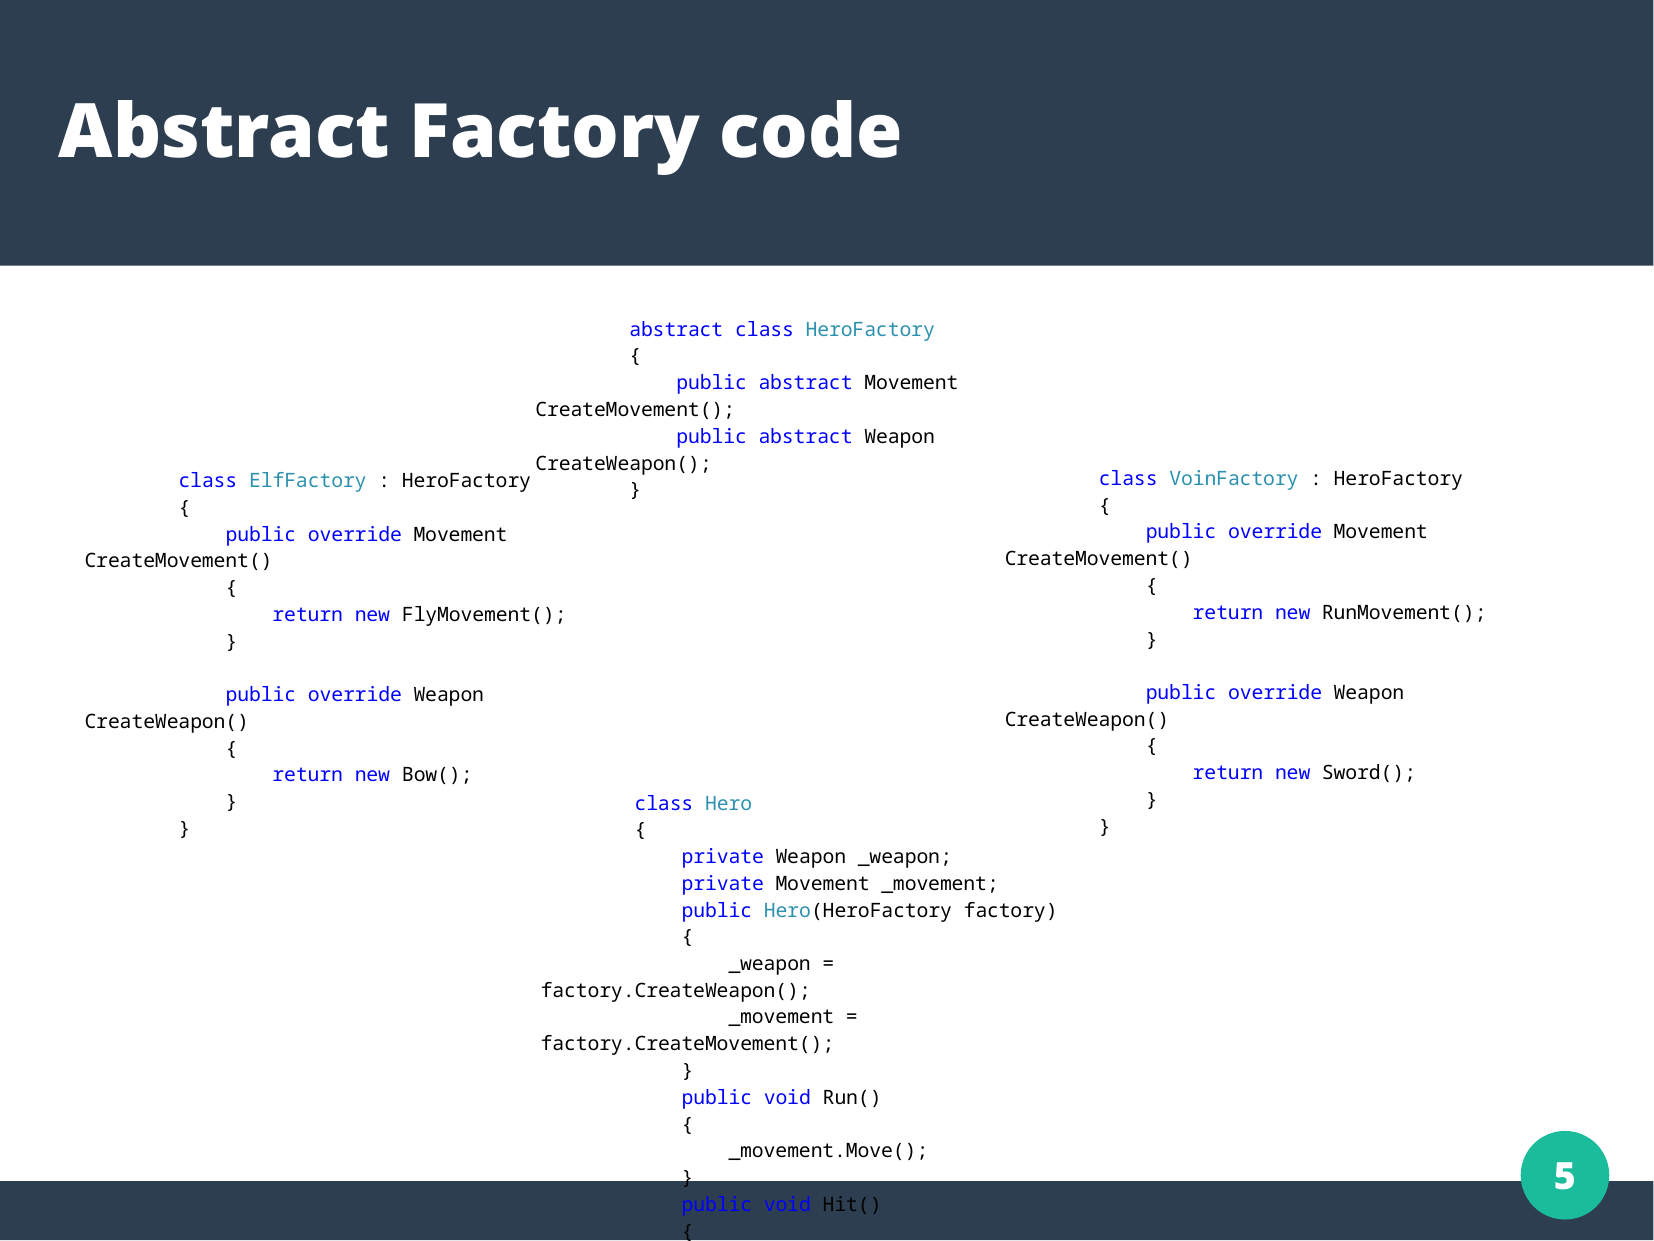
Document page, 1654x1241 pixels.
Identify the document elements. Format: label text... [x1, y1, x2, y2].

text_box class Hero { private Weapon _weapon; private Movement _movement; public Hero(HeroFactory factory) { _weapon = factory.CreateWeapon(); _movement = factory.CreateMovement(); } public void Run() { _movement.Move(); } public void Hit() { _weapon.Hit(); } } [525, 781, 1126, 1153]
text_box class VoinFactory : HeroFactory { public override Movement CreateMovement() { return new RunMovement(); } public override Weapon CreateWeapon() { return new Sword(); } } [990, 457, 1590, 710]
text_box abstract class HeroFactory { public abstract Movement CreateMovement(); public abstract Weapon CreateWeapon(); } [520, 307, 1131, 422]
title Abstract Factory code [59, 49, 1595, 207]
text_box class ElfFactory : HeroFactory { public override Movement CreateMovement() { return new FlyMovement(); } public override Weapon CreateWeapon() { return new Bow(); } } [69, 459, 670, 712]
